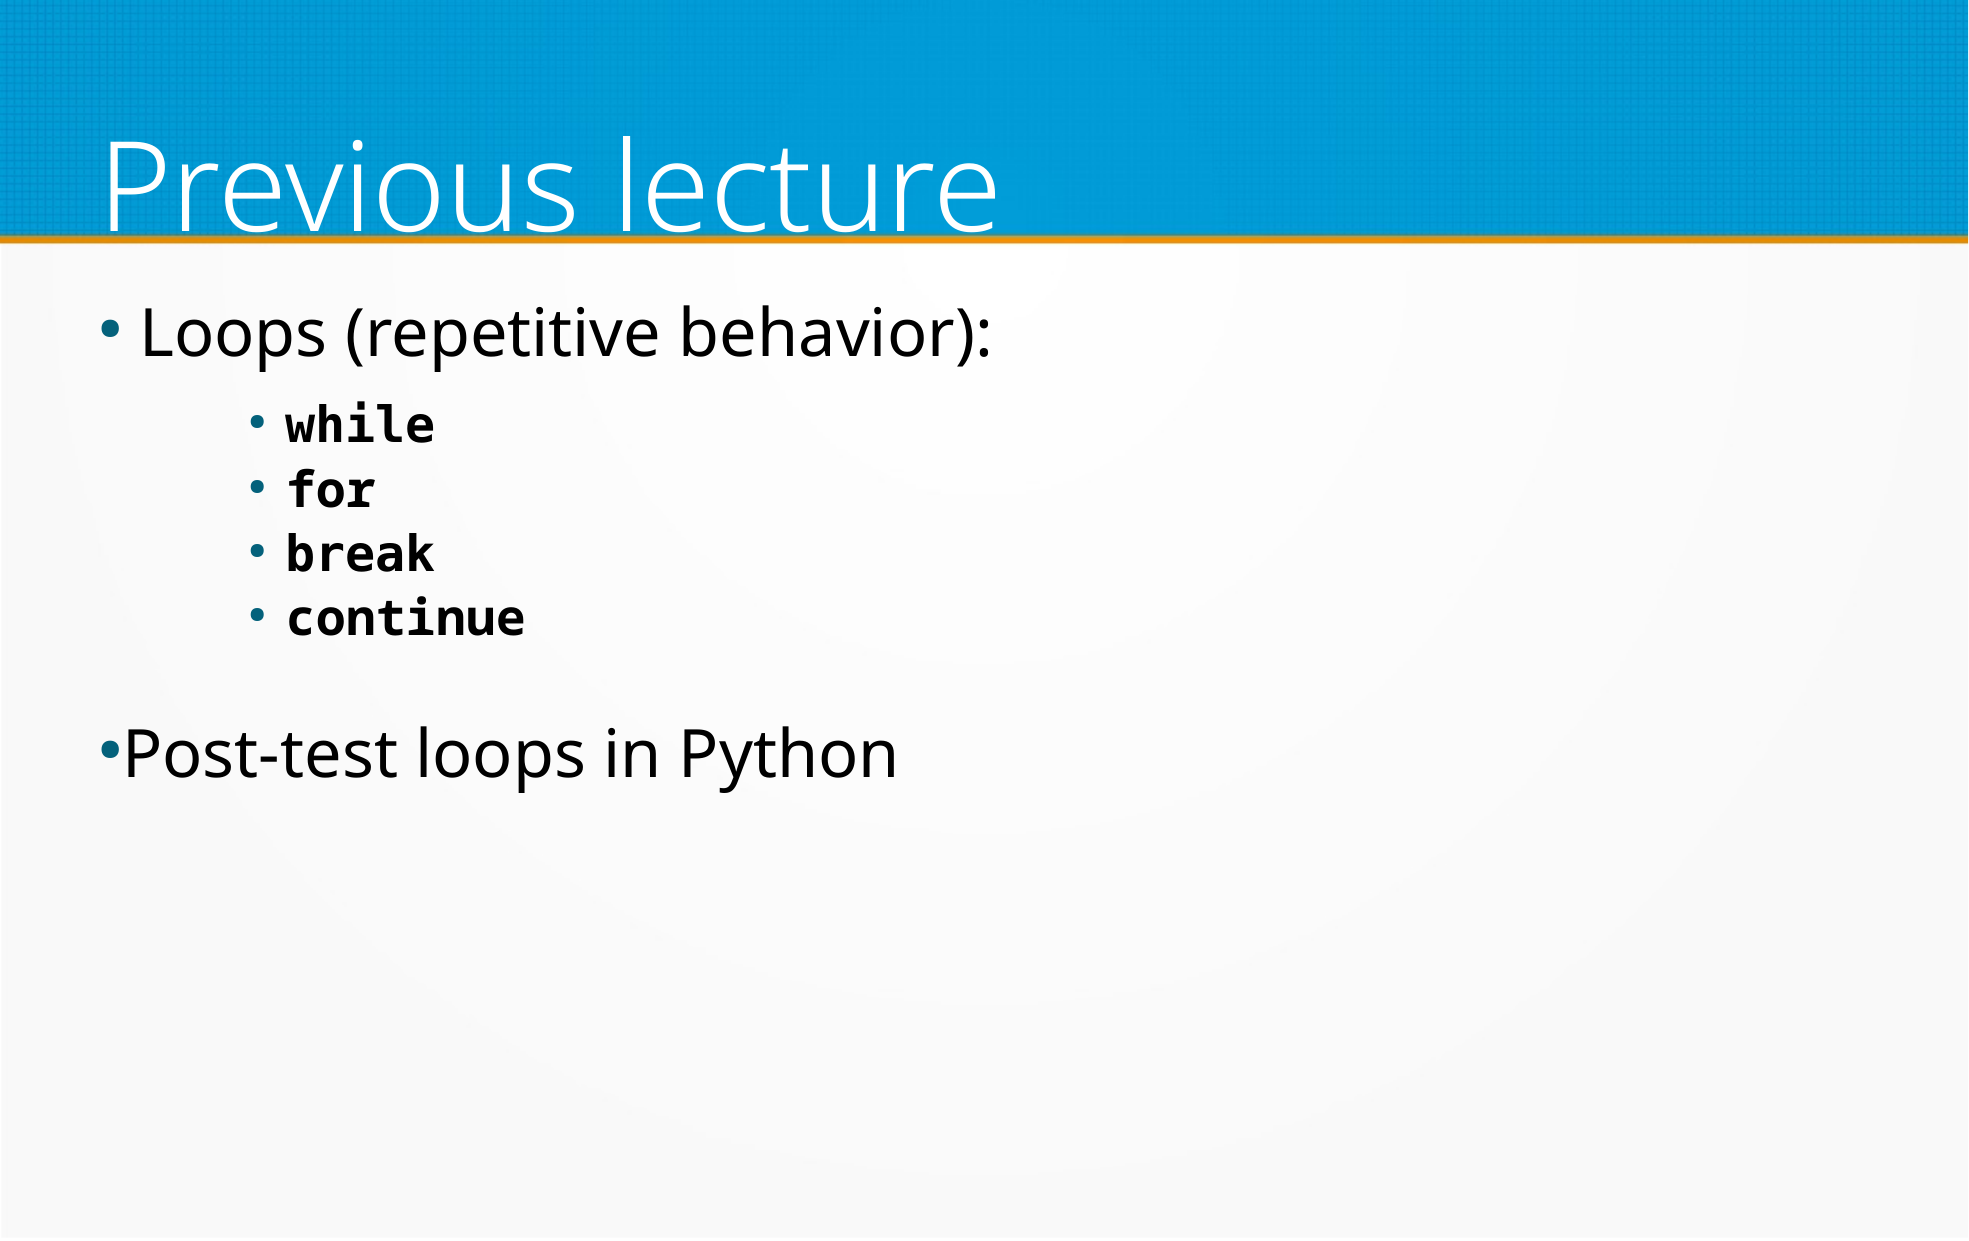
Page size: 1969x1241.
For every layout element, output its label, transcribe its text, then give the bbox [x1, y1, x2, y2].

picture [0, 233, 1969, 1241]
title Previous lecture [98, 49, 1870, 257]
list Loops (repetitive behavior): while for break continue Post-test loops in Python [98, 290, 1870, 1010]
